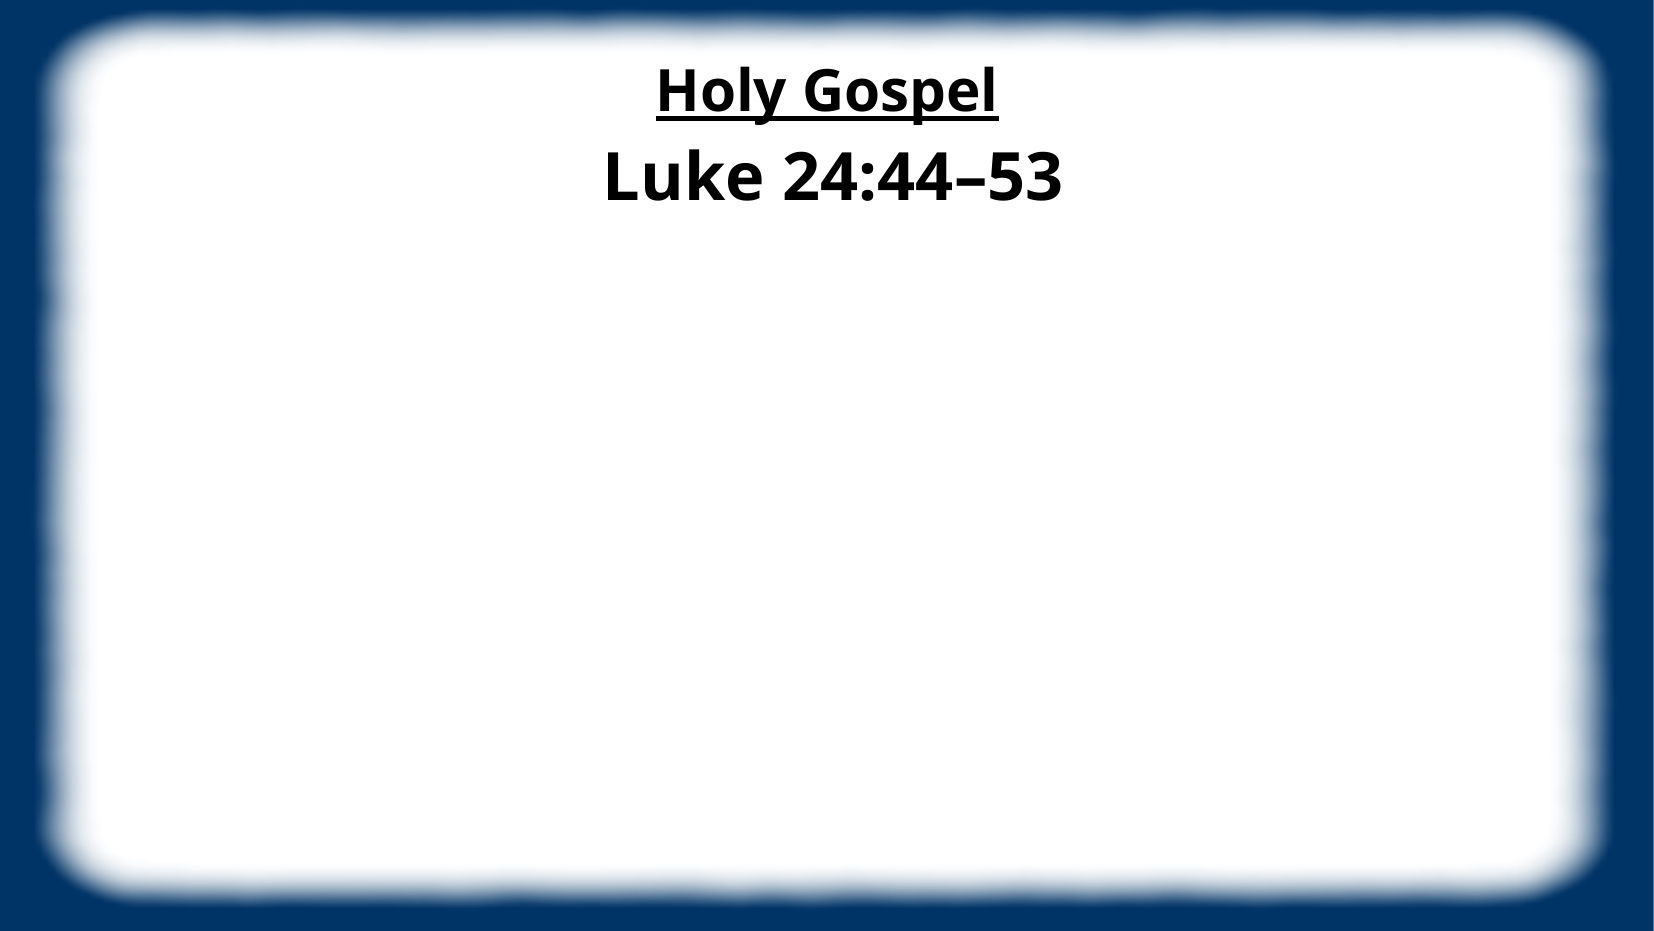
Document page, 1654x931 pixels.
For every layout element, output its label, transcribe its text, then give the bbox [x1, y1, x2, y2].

picture [0, 0, 1654, 931]
text_box Holy Gospel Luke 24:44–53 [98, 42, 1569, 520]
